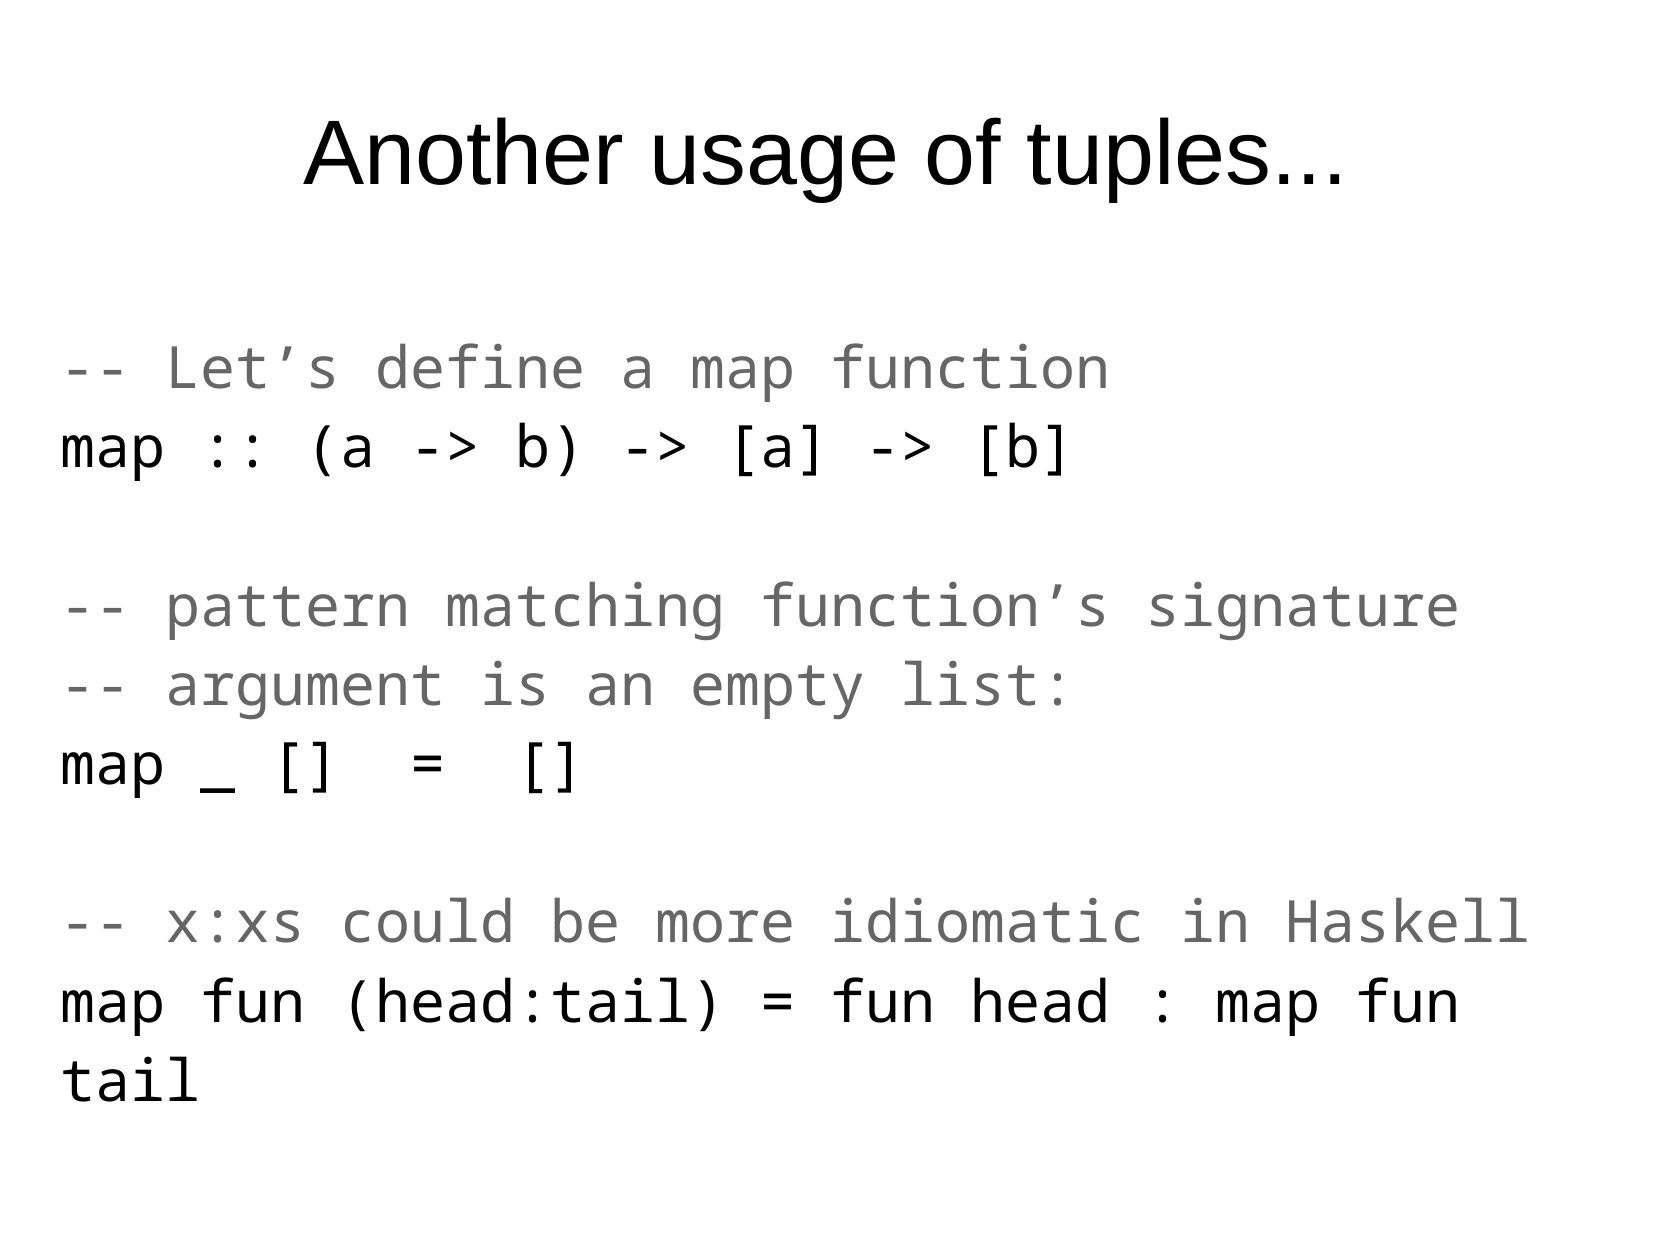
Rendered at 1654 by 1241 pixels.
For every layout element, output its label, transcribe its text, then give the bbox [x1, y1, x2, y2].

text_box -- Let’s define a map function map :: (a -> b) -> [a] -> [b] -- pattern matching function’s signature -- argument is an empty list: map _ [] = [] -- x:xs could be more idiomatic in Haskell map fun (head:tail) = fun head : map fun tail [45, 318, 1614, 999]
title Another usage of tuples... [82, 49, 1571, 257]
